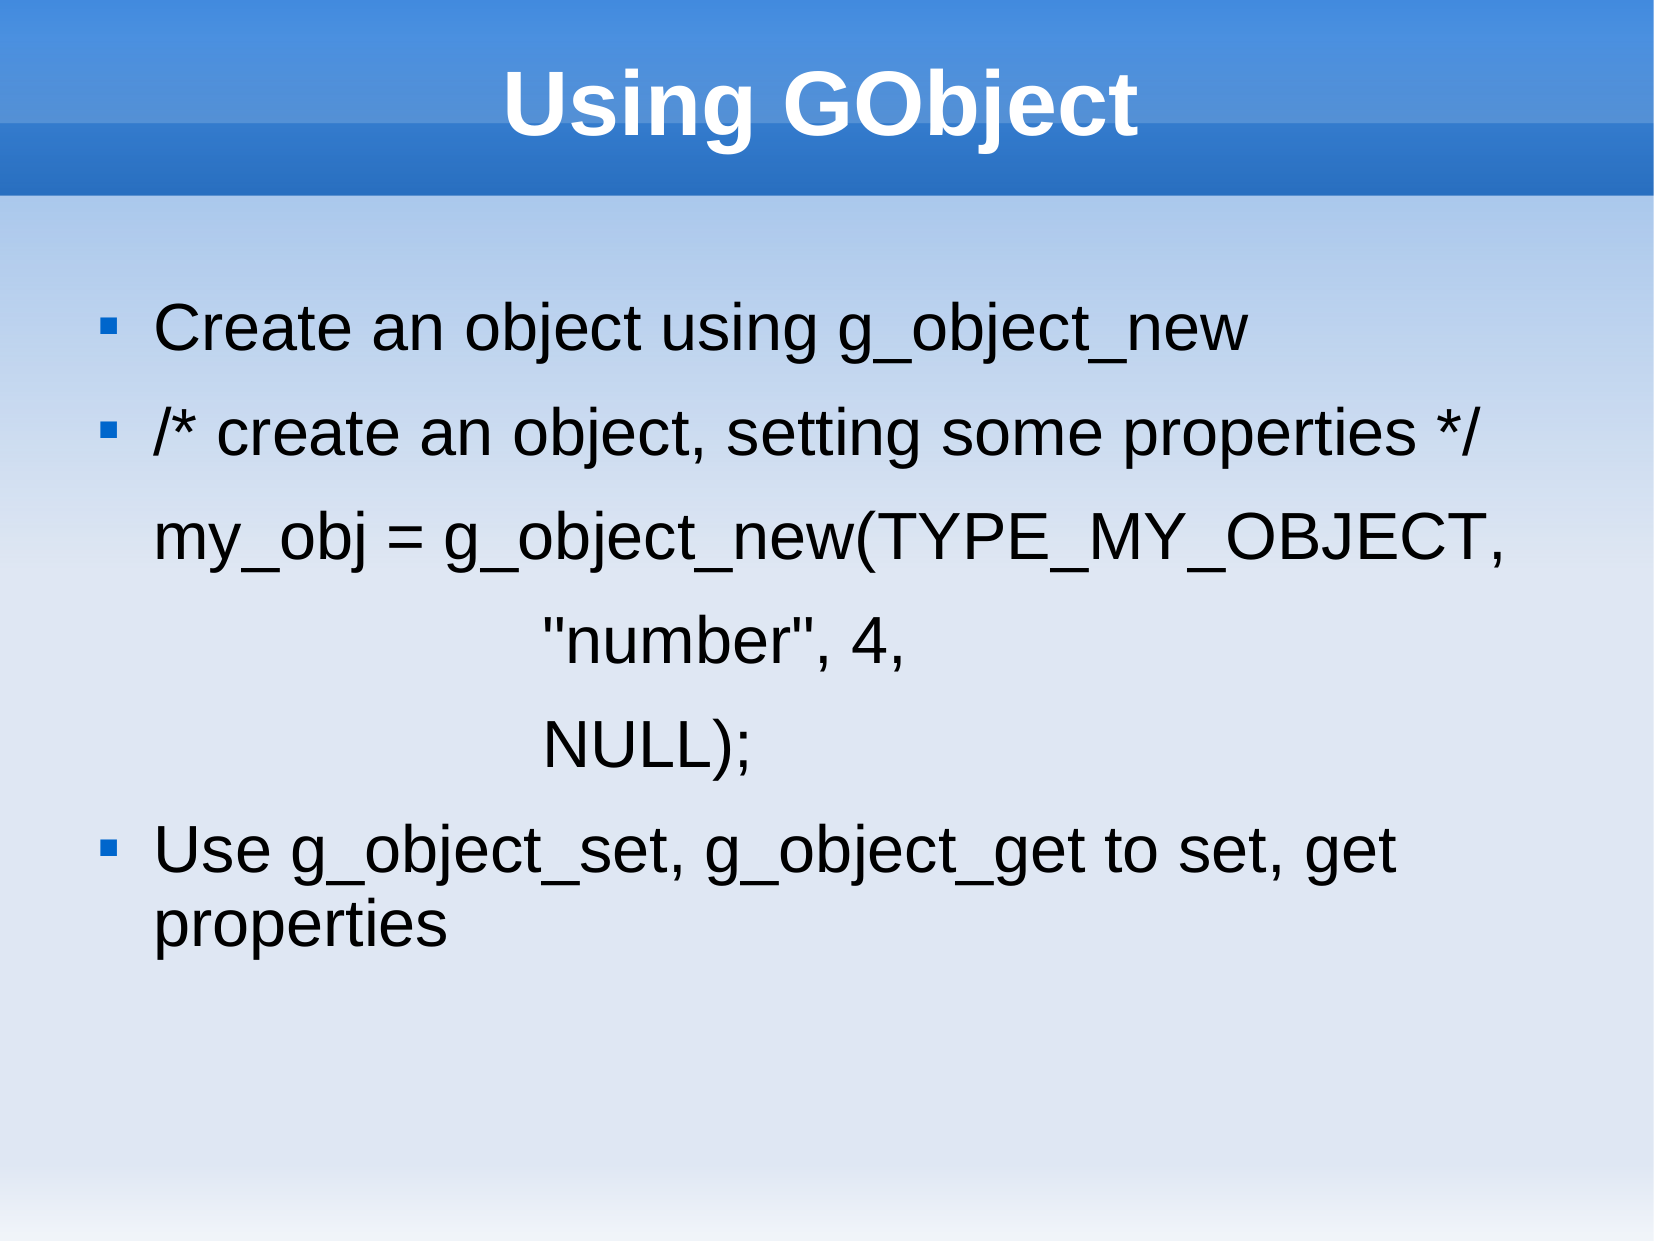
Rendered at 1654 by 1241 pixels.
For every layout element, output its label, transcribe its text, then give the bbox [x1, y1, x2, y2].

picture [0, 0, 1654, 1241]
title Using GObject [76, 7, 1565, 200]
list Create an object using g_object_new /* create an object, setting some properties */ my_obj = g_object_new(TYPE_MY_OBJECT, "number", 4, NULL); Use g_object_set, g_object_get to set, get properties [82, 290, 1571, 1094]
